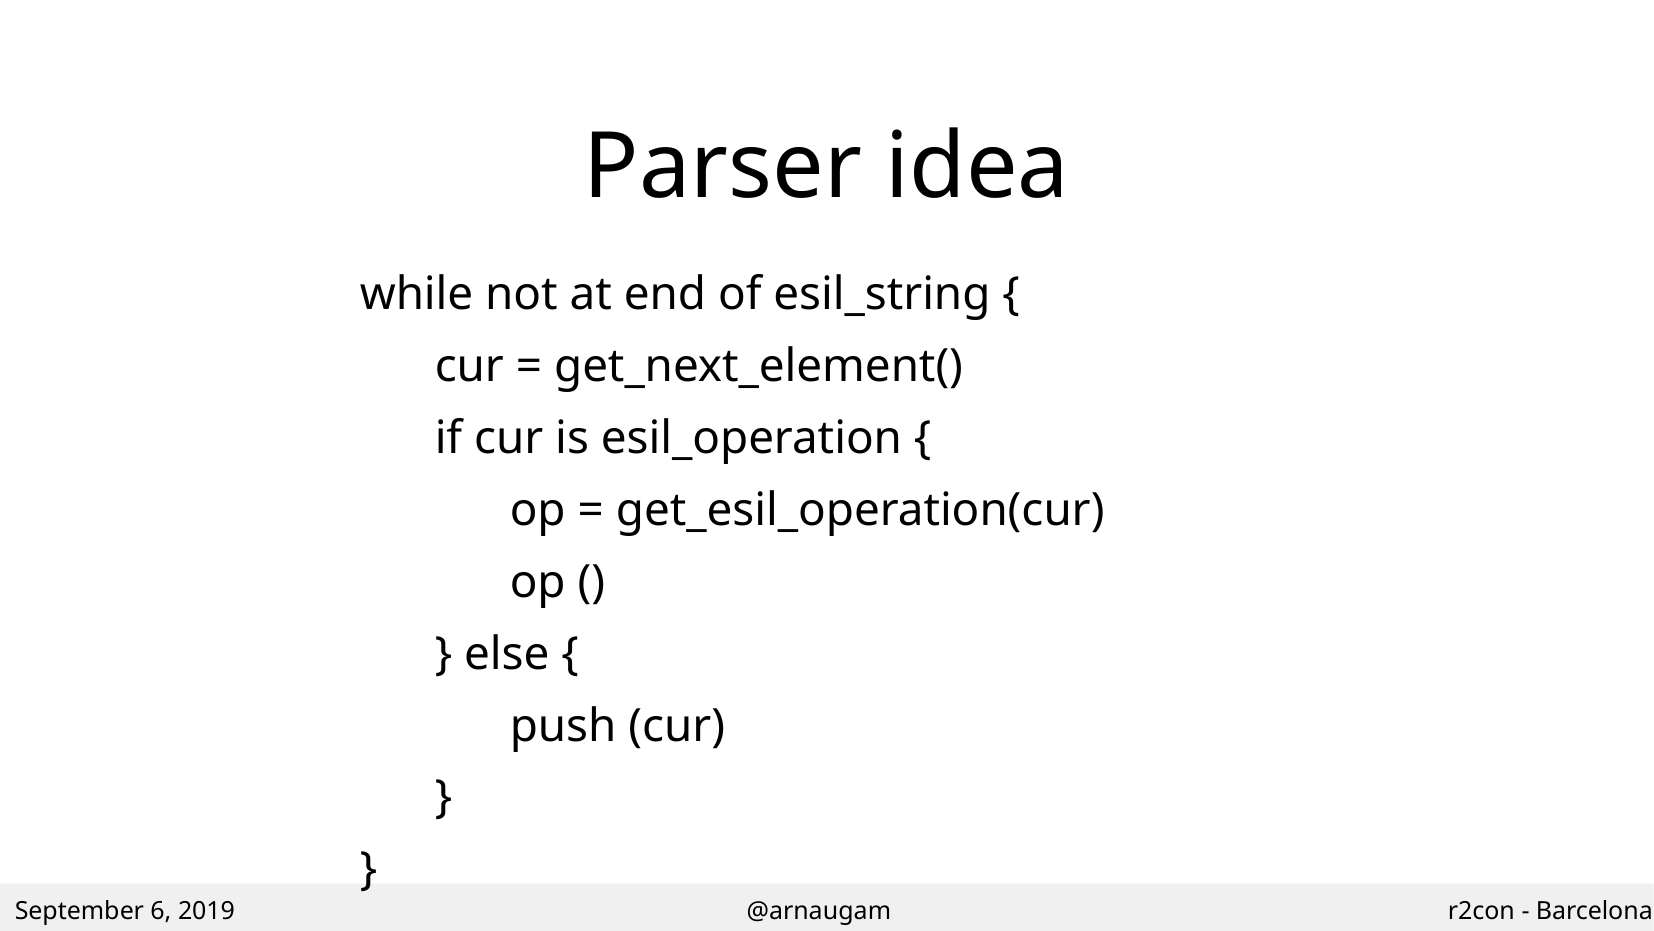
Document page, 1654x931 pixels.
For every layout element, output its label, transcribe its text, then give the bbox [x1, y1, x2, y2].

text_box while not at end of esil_string { cur = get_next_element() if cur is esil_operation { op = get_esil_operation(cur) op () } else { push (cur) } } [345, 244, 1295, 811]
title Parser idea [82, 84, 1571, 240]
